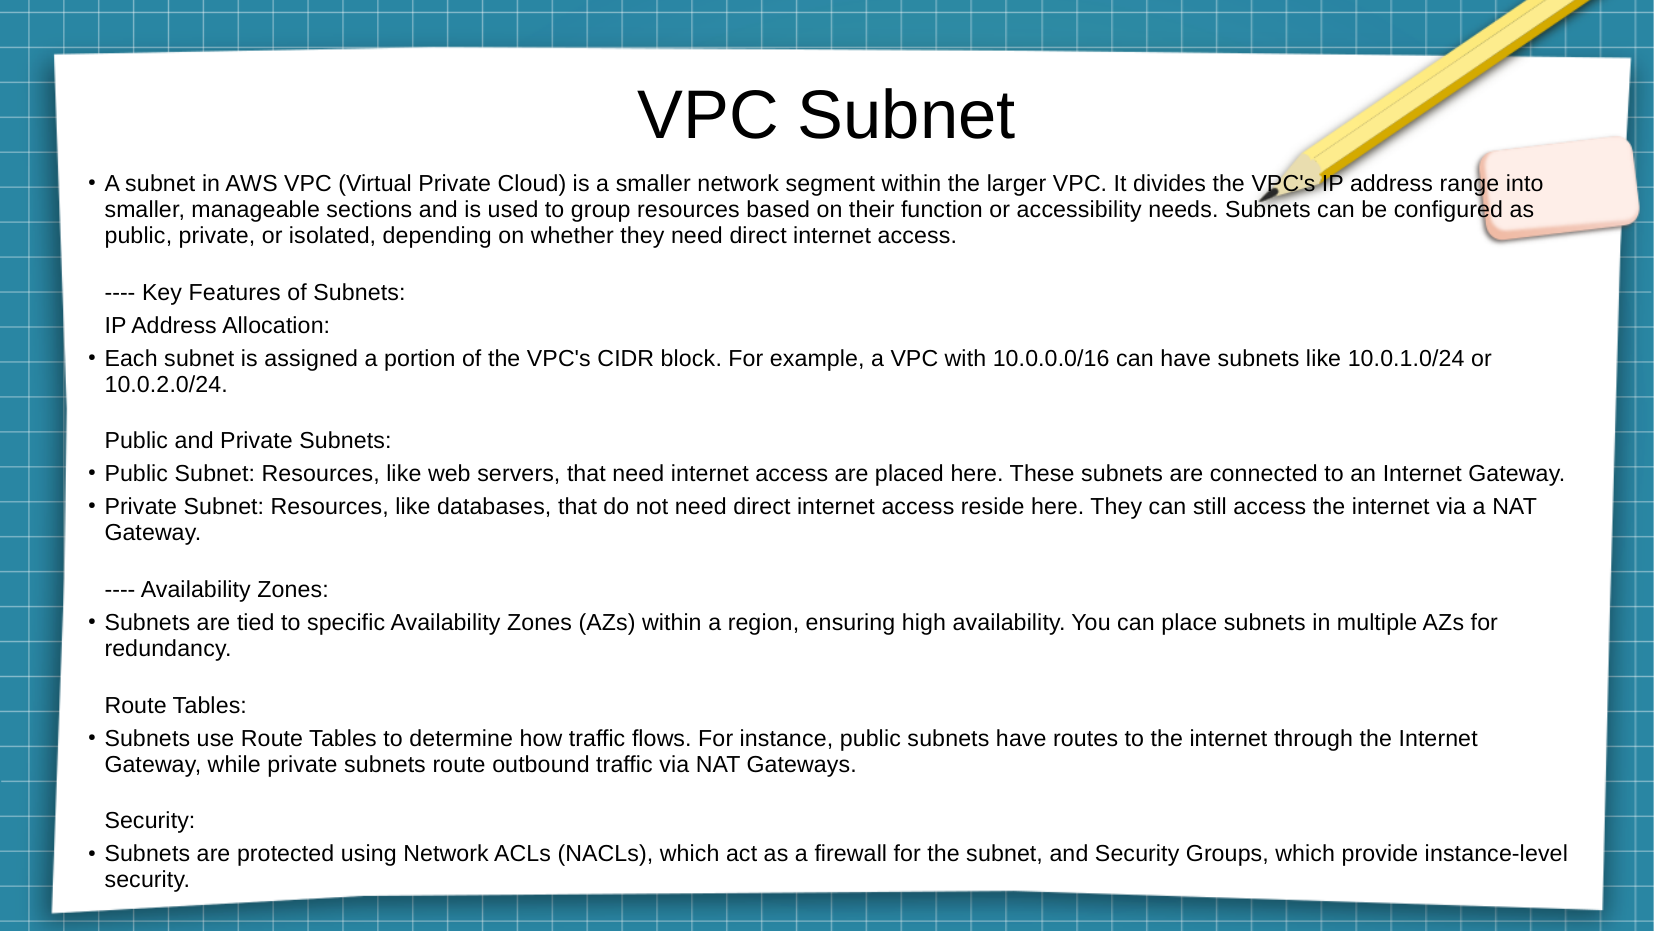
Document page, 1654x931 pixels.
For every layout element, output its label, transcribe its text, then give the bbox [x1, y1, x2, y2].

picture [0, 0, 1654, 931]
list A subnet in AWS VPC (Virtual Private Cloud) is a smaller network segment within the larger VPC. It divides the VPC's IP address range into smaller, manageable sections and is used to group resources based on their function or accessibility needs. Subnets can be configured as public, private, or isolated, depending on whether they need direct internet access. ---- Key Features of Subnets: IP Address Allocation: Each subnet is assigned a portion of the VPC's CIDR block. For example, a VPC with 10.0.0.0/16 can have subnets like 10.0.1.0/24 or 10.0.2.0/24. Public and Private Subnets: Public Subnet: Resources, like web servers, that need internet access are placed here. These subnets are connected to an Internet Gateway. Private Subnet: Resources, like databases, that do not need direct internet access reside here. They can still access the internet via a NAT Gateway. ---- Availability Zones: Subnets are tied to specific Availability Zones (AZs) within a region, ensuring high availability. You can place subnets in multiple AZs for redundancy. Route Tables: Subnets use Route Tables to determine how traffic flows. For instance, public subnets have routes to the internet through the Internet Gateway, while private subnets route outbound traffic via NAT Gateways. Security: Subnets are protected using Network ACLs (NACLs), which act as a firewall for the subnet, and Security Groups, which provide instance-level security. [82, 170, 1571, 901]
title VPC Subnet [82, 37, 1571, 170]
